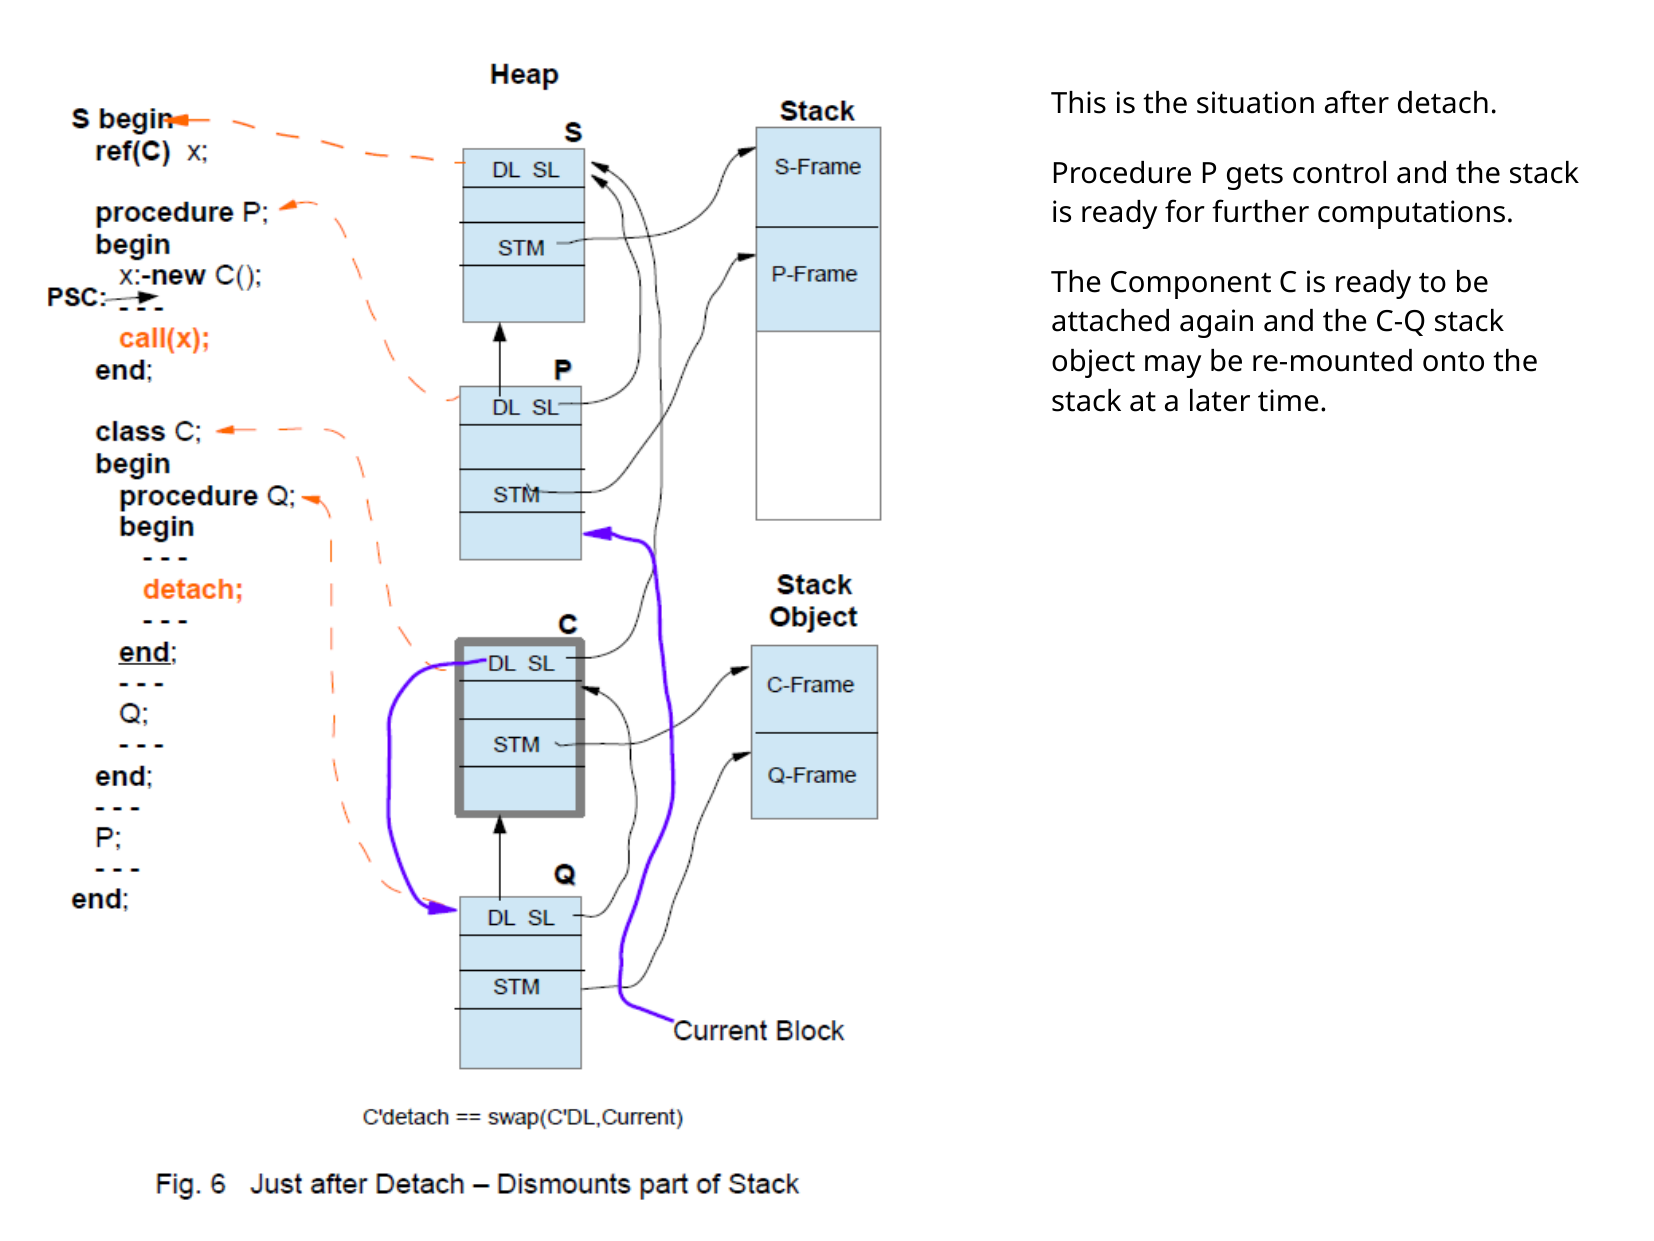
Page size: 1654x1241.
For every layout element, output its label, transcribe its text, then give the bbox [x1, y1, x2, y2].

picture [47, 35, 904, 1229]
list This is the situation after detach. Procedure P gets control and the stack is ready for further computations. The Component C is ready to be attached again and the C-Q stack object may be re-mounted onto the stack at a later time. [1051, 82, 1595, 902]
